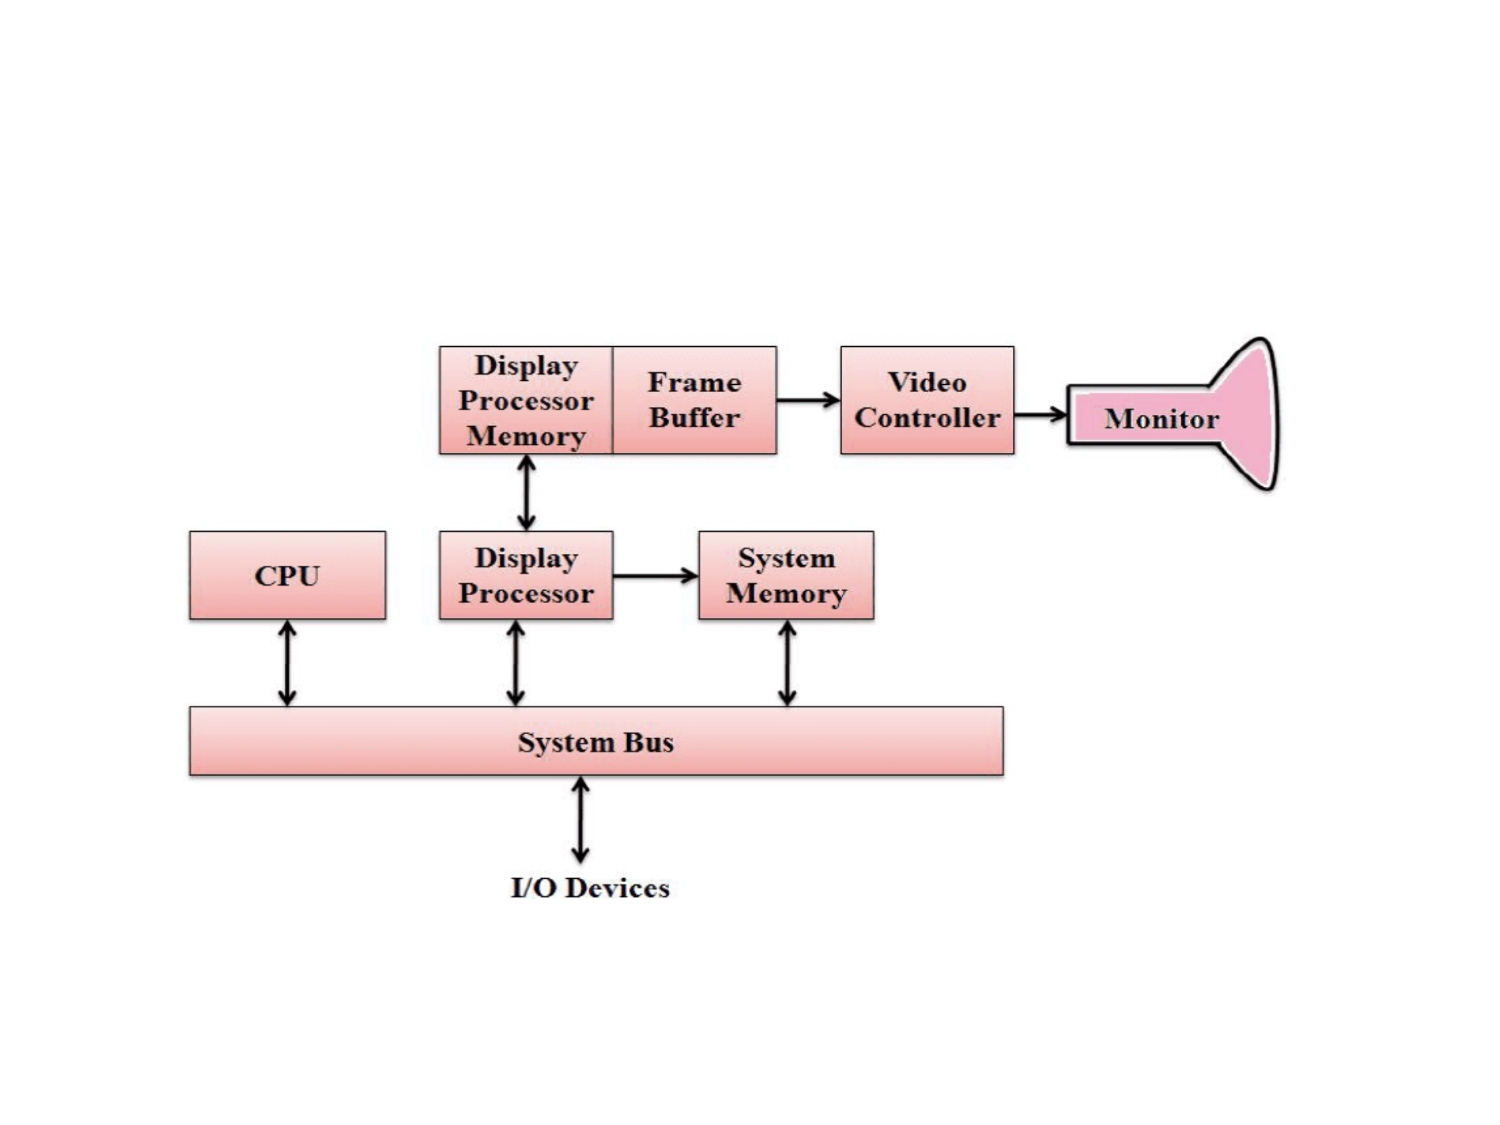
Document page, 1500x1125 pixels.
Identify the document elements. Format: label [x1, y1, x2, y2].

picture [121, 299, 1313, 920]
